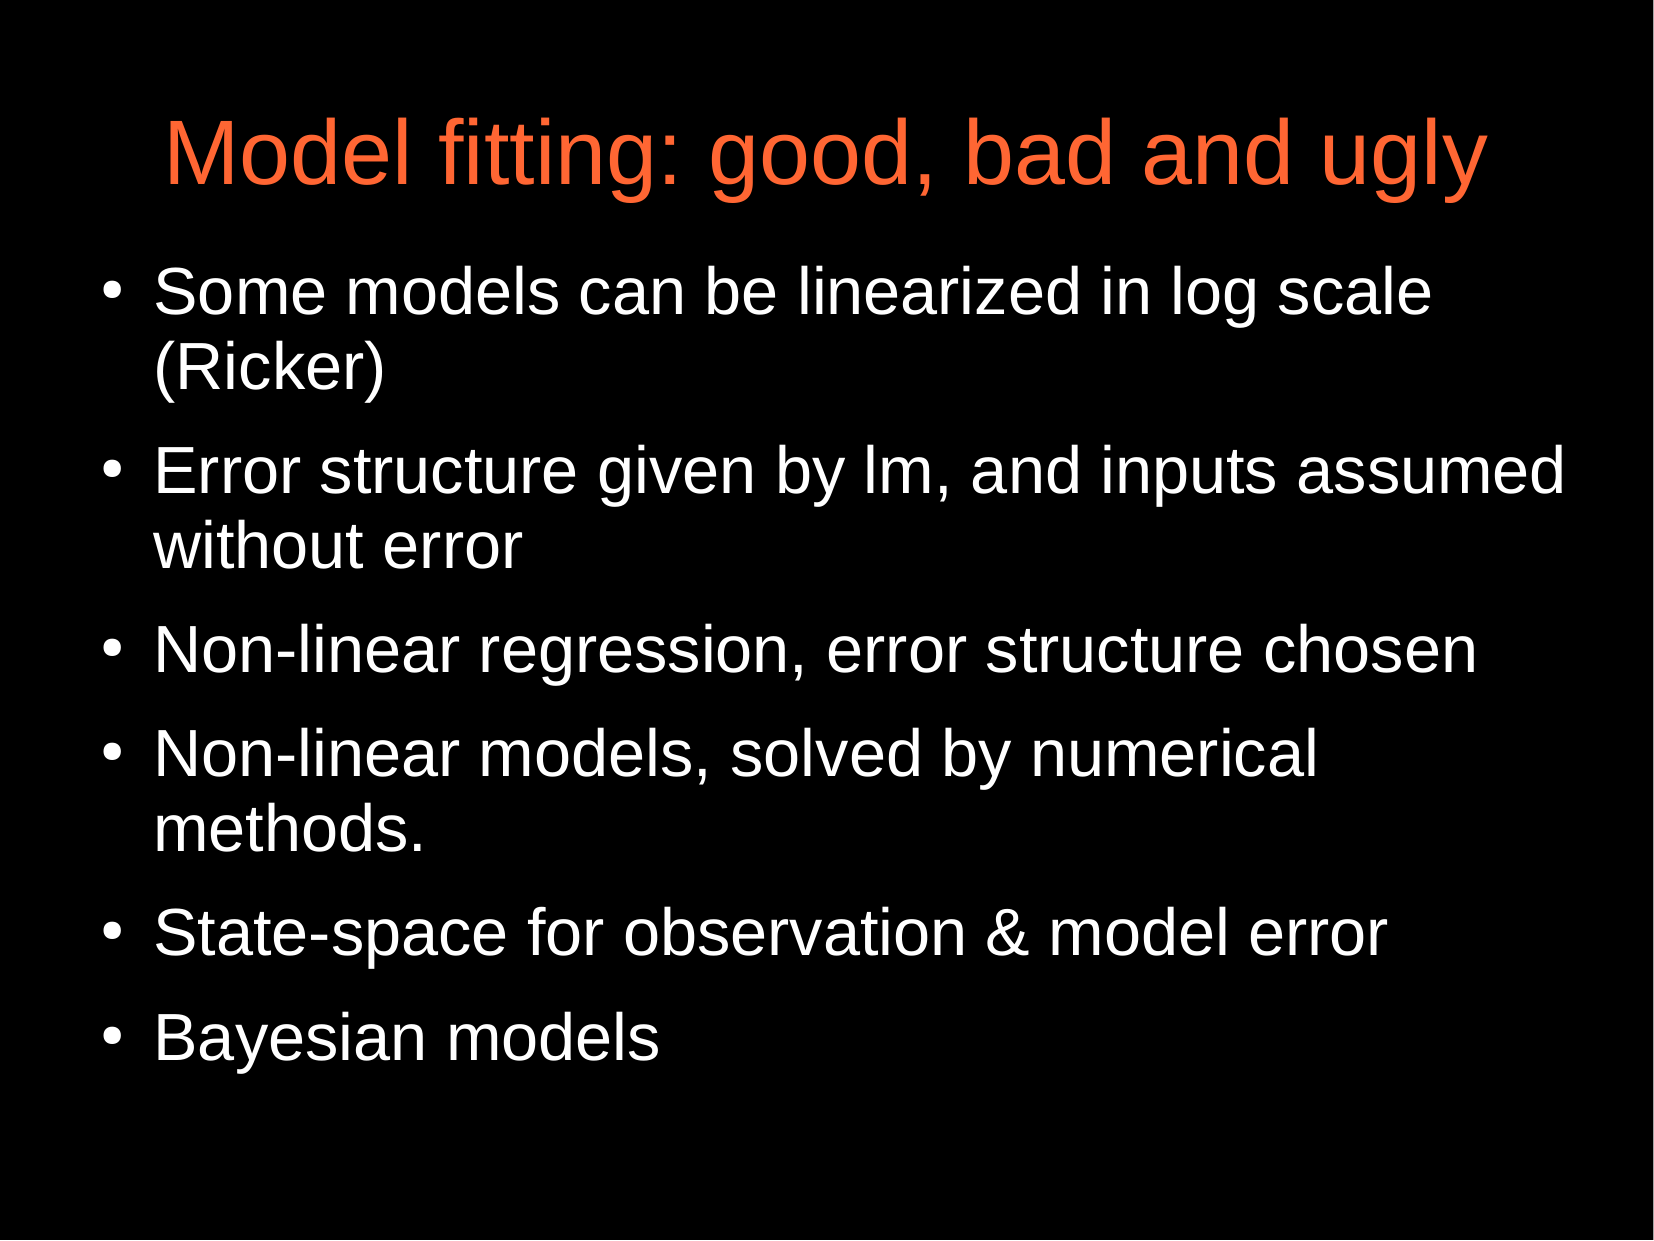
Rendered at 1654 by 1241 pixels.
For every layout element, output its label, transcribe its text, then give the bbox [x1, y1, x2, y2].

title Model fitting: good, bad and ugly [82, 49, 1571, 253]
list Some models can be linearized in log scale (Ricker) Error structure given by lm, and inputs assumed without error Non-linear regression, error structure chosen Non-linear models, solved by numerical methods. State-space for observation & model error Bayesian models [82, 253, 1571, 1152]
